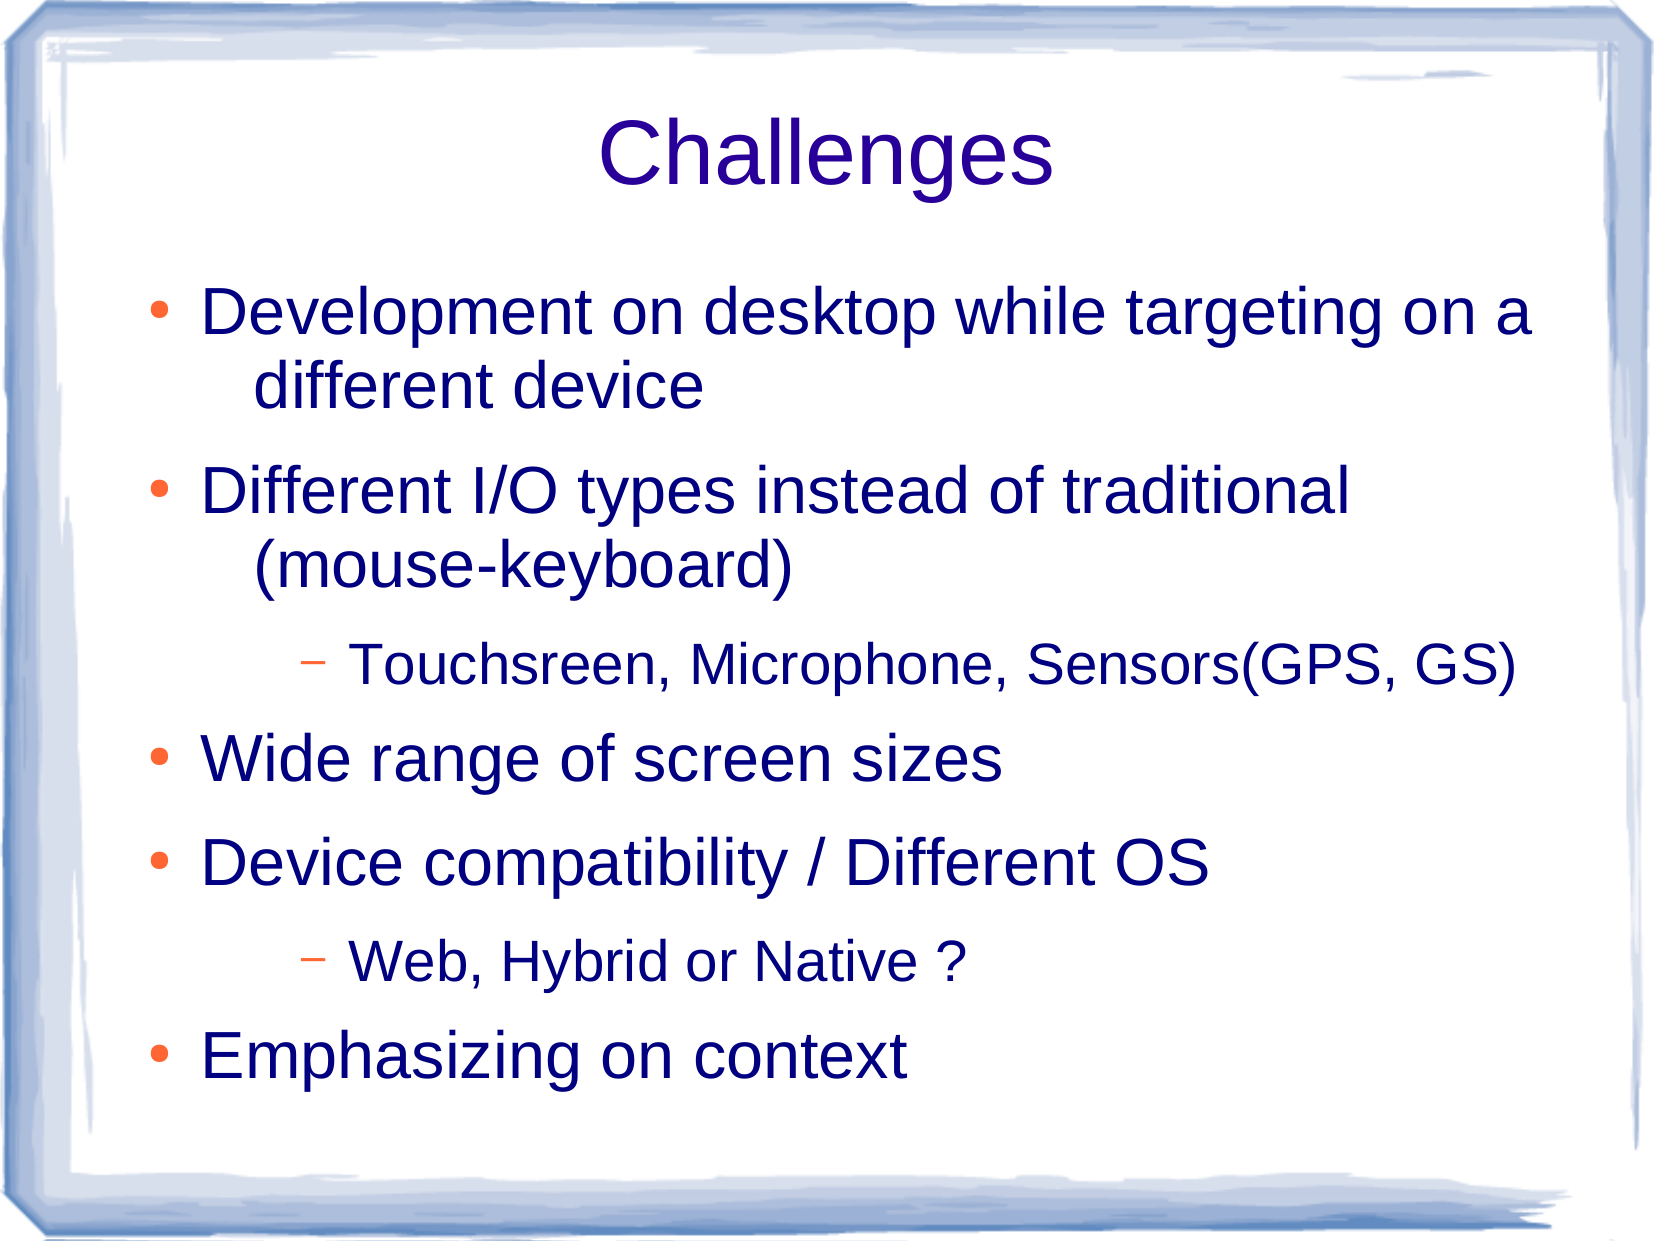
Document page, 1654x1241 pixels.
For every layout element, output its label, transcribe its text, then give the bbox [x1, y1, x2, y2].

picture [0, 0, 1654, 1241]
title Challenges [82, 49, 1571, 257]
list Development on desktop while targeting on a different device Different I/O types instead of traditional (mouse-keyboard) Touchsreen, Microphone, Sensors(GPS, GS) Wide range of screen sizes Device compatibility / Different OS Web, Hybrid or Native ? Emphasizing on context [112, 273, 1565, 1093]
